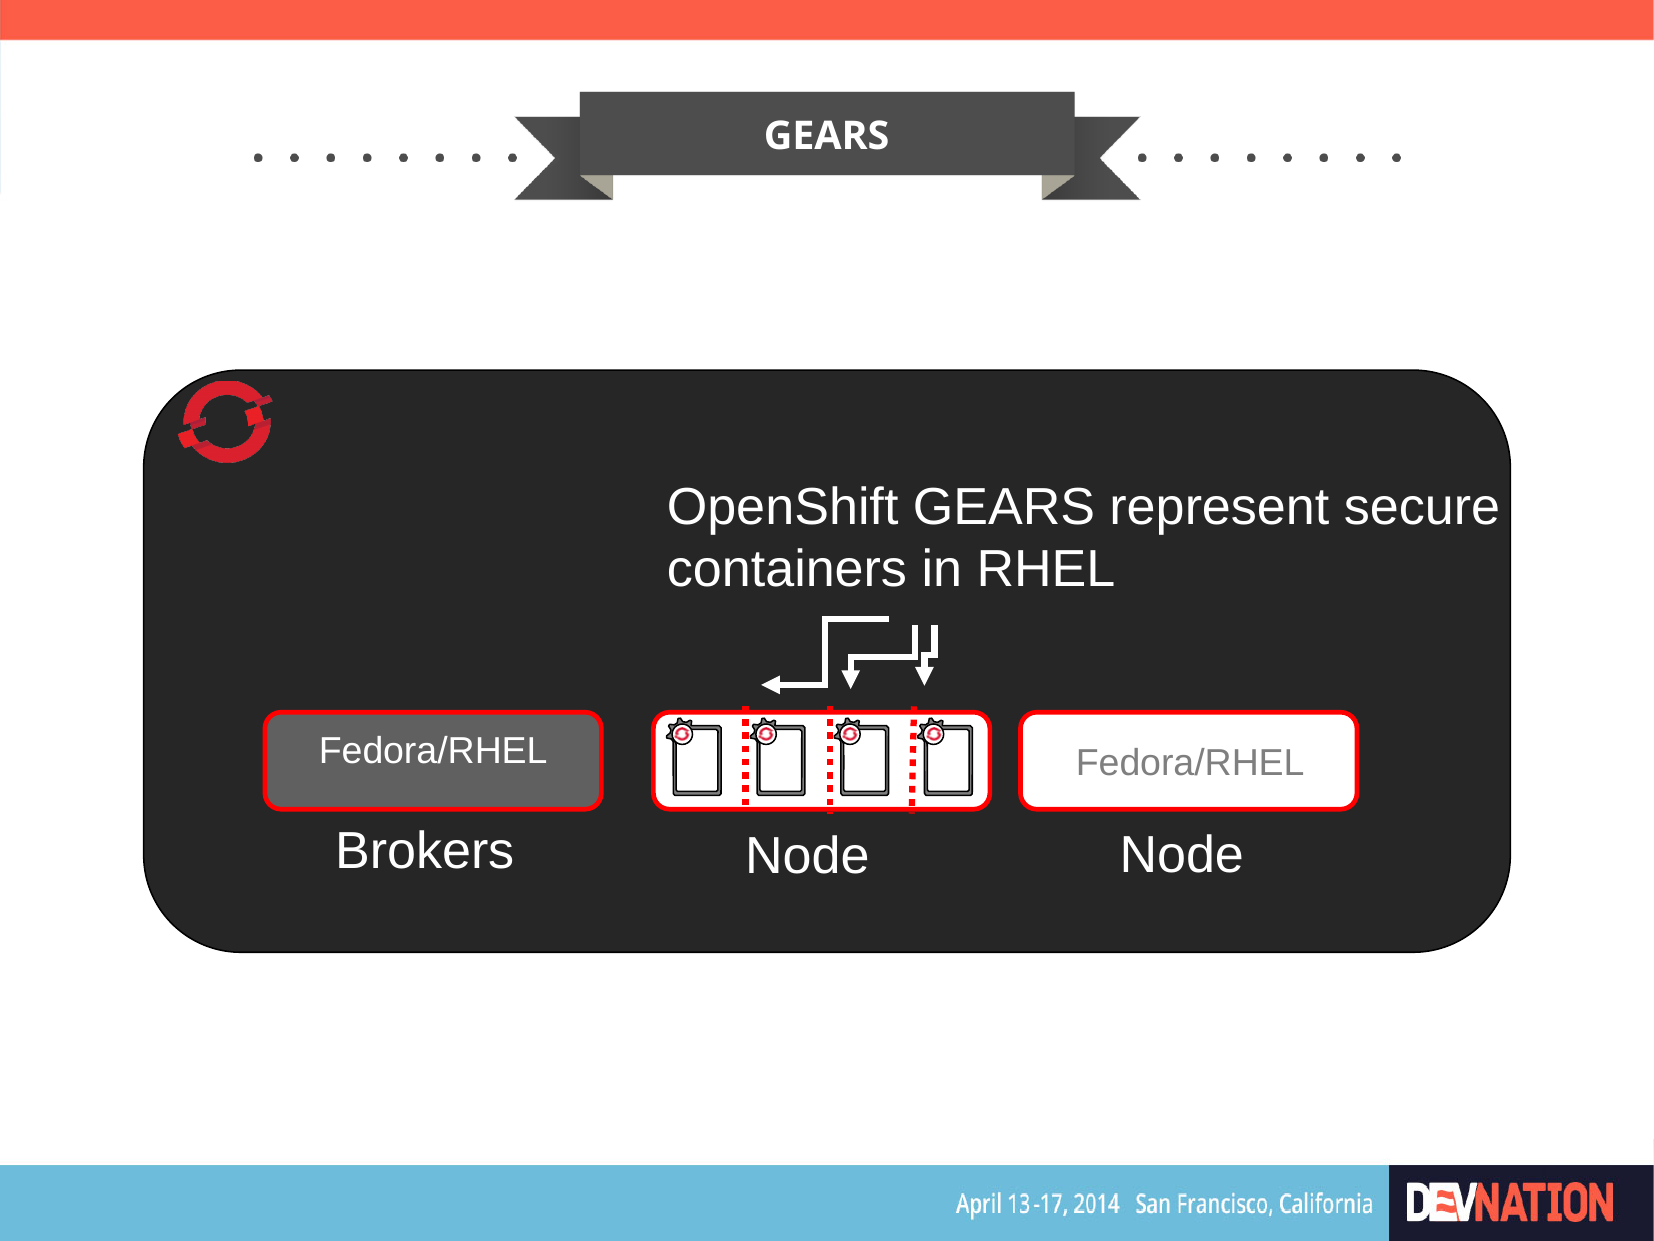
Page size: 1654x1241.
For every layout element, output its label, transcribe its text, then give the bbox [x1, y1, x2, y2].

text_box Node [730, 814, 885, 892]
text_box [143, 370, 1511, 953]
text_box Fedora/RHEL [264, 718, 602, 778]
picture [0, 0, 1654, 1241]
text_box Node [1104, 813, 1260, 891]
text_box GEARS [581, 101, 1073, 166]
text_box Brokers [320, 809, 530, 887]
text_box OpenShift GEARS represent secure containers in RHEL [650, 463, 1578, 606]
text_box Fedora/RHEL [1021, 730, 1359, 791]
